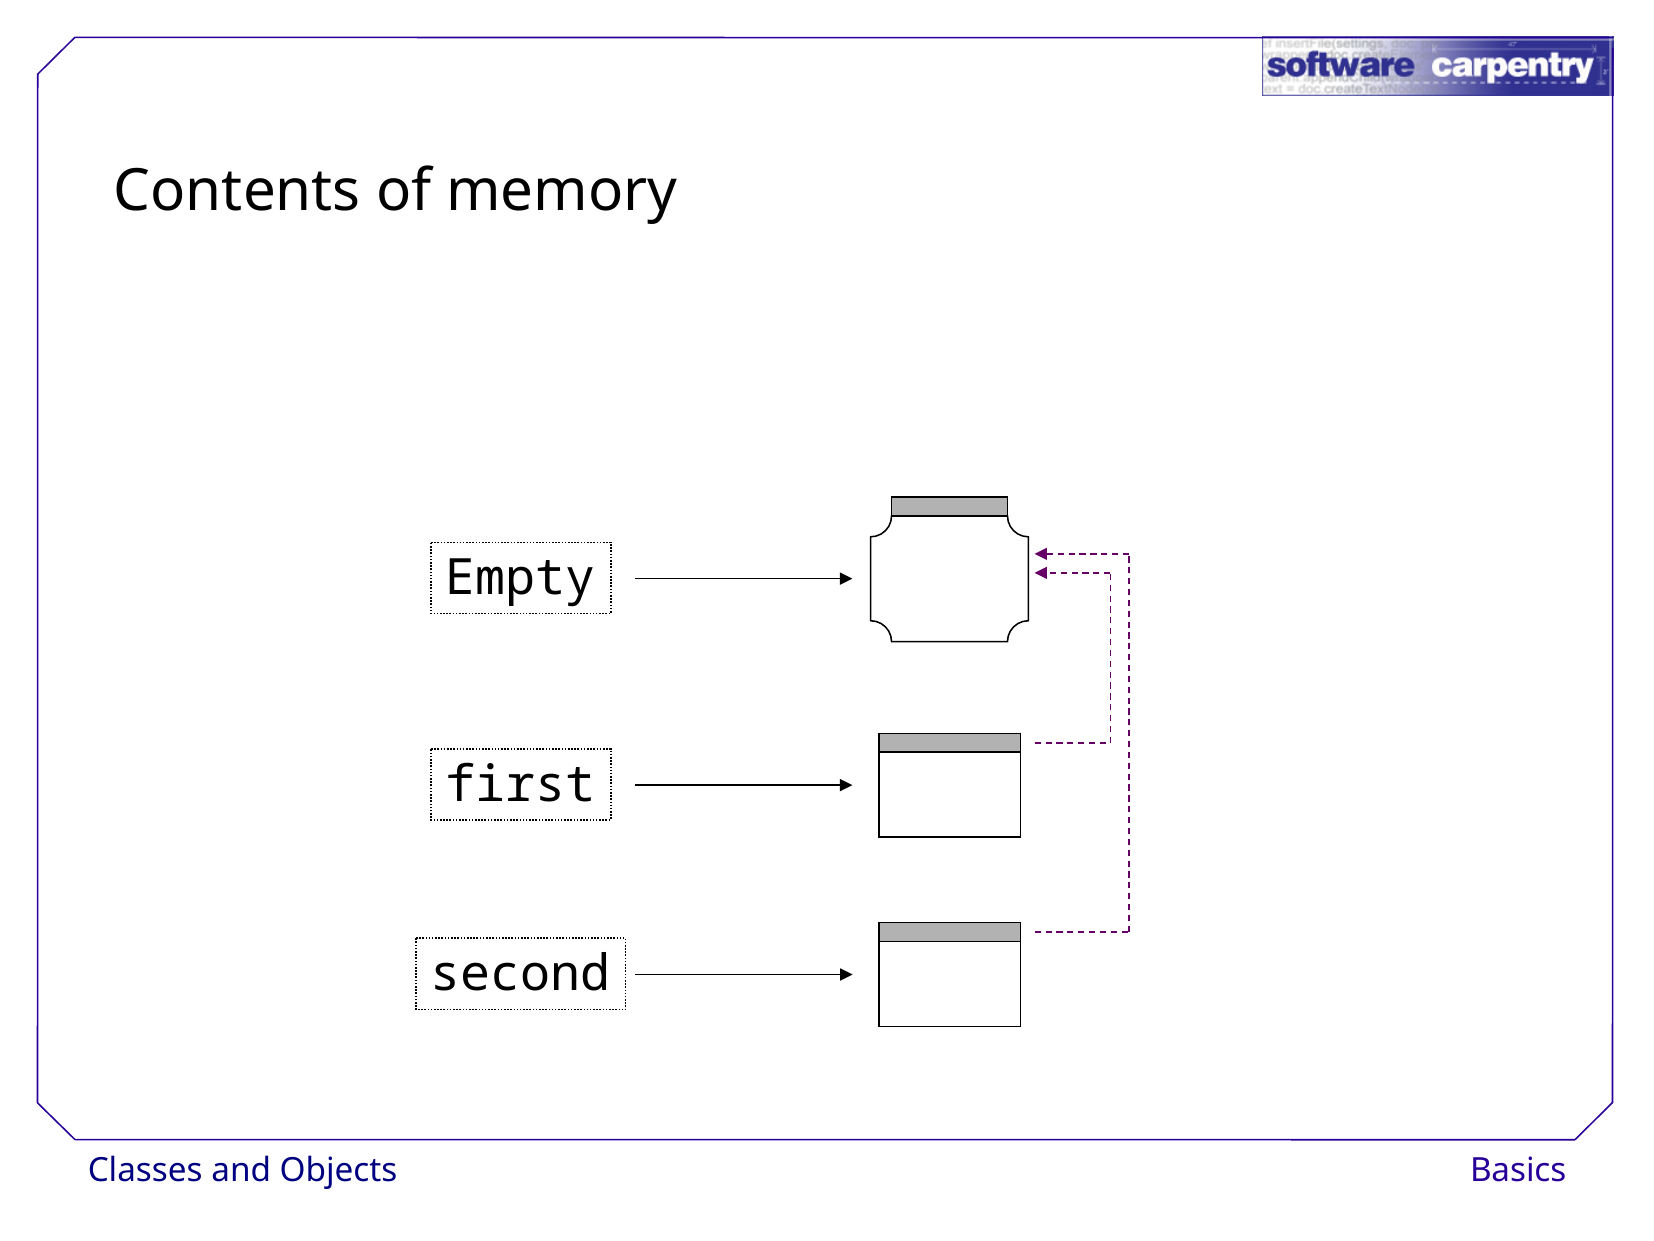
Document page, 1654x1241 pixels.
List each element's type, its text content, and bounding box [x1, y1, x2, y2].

text_box second [415, 938, 626, 1010]
text_box [878, 922, 1021, 942]
text_box [891, 497, 1008, 517]
text_box first [431, 748, 611, 821]
picture [1262, 36, 1614, 96]
text_box Empty [431, 542, 611, 614]
text_box Contents of memory [99, 109, 1517, 231]
text_box [878, 733, 1021, 753]
